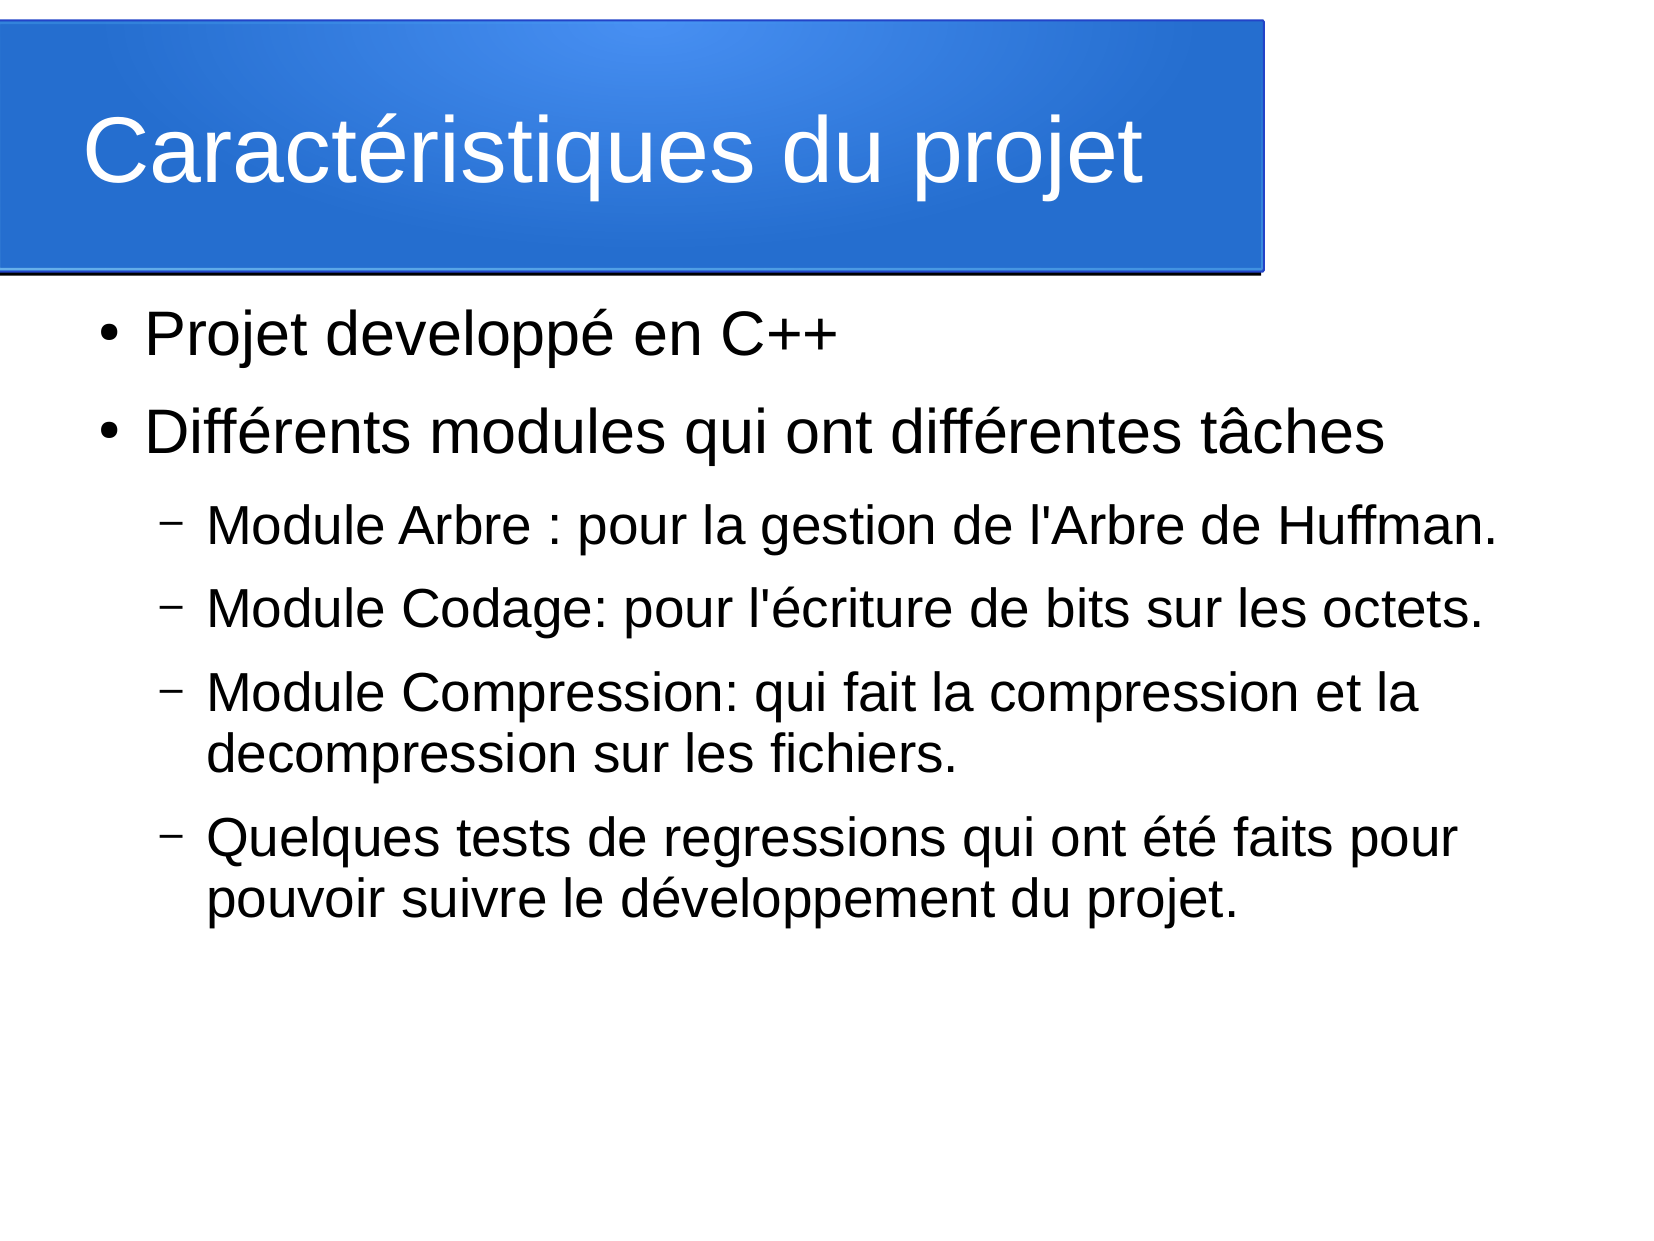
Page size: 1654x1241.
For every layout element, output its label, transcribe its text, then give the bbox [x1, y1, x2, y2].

title Caractéristiques du projet [82, 47, 1235, 252]
list Projet developpé en C++ Différents modules qui ont différentes tâches Module Arbre : pour la gestion de l'Arbre de Huffman. Module Codage: pour l'écriture de bits sur les octets. Module Compression: qui fait la compression et la decompression sur les fichiers. Quelques tests de regressions qui ont été faits pour pouvoir suivre le développement du projet. [82, 299, 1571, 1019]
